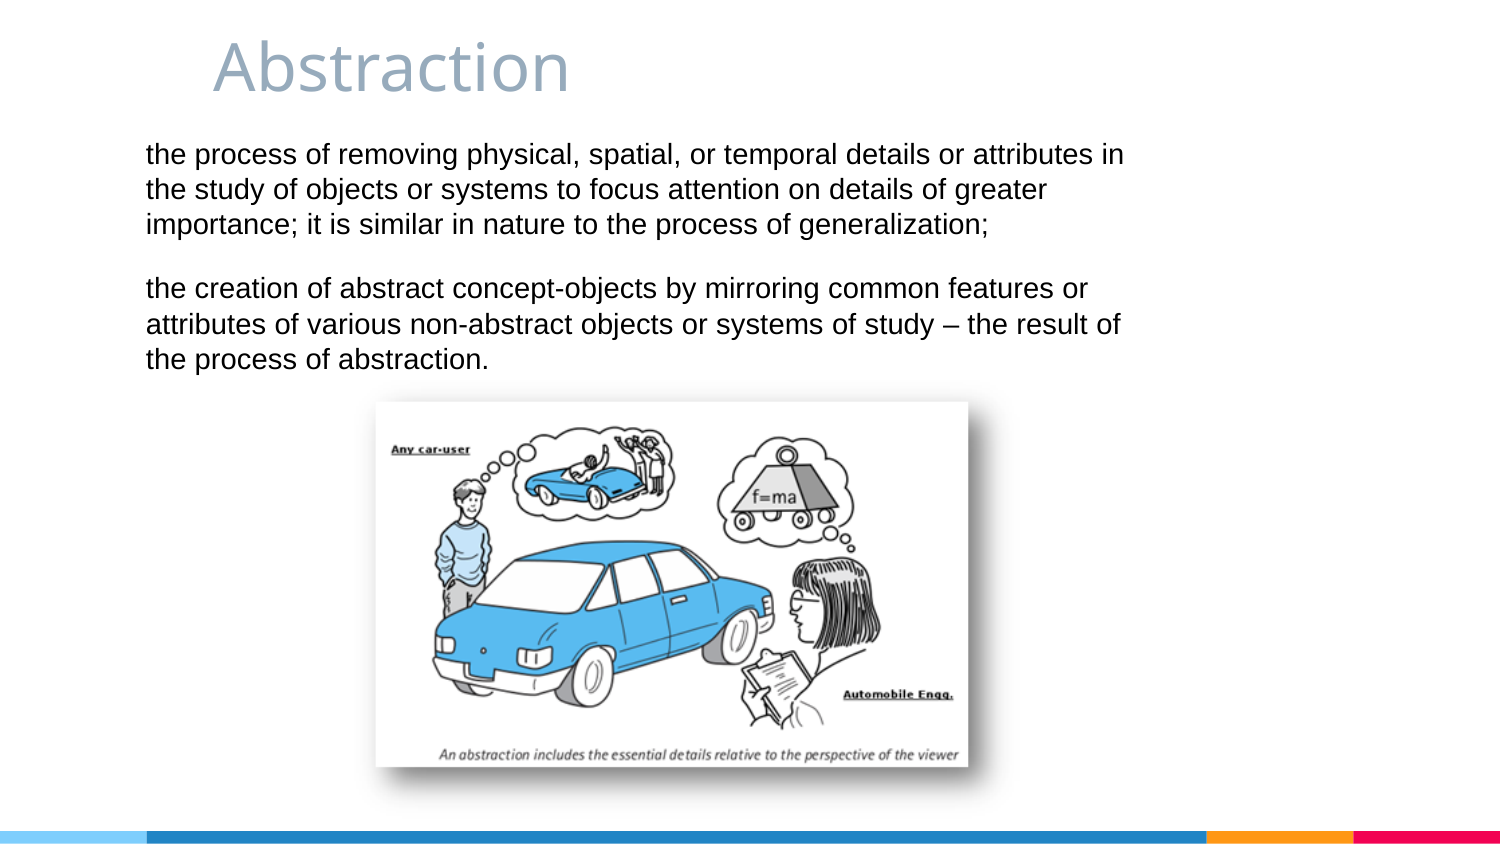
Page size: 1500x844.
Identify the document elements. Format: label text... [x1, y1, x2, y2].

title Abstraction [127, 30, 1189, 121]
list the process of removing physical, spatial, or temporal details or attributes in the study of objects or systems to focus attention on details of greater importance; it is similar in nature to the process of generalization; the creation of abstract concept-objects by mirroring common features or attributes of various non-abstract objects or systems of study – the result of the process of abstraction. [75, 135, 1136, 436]
picture [345, 436, 1026, 826]
